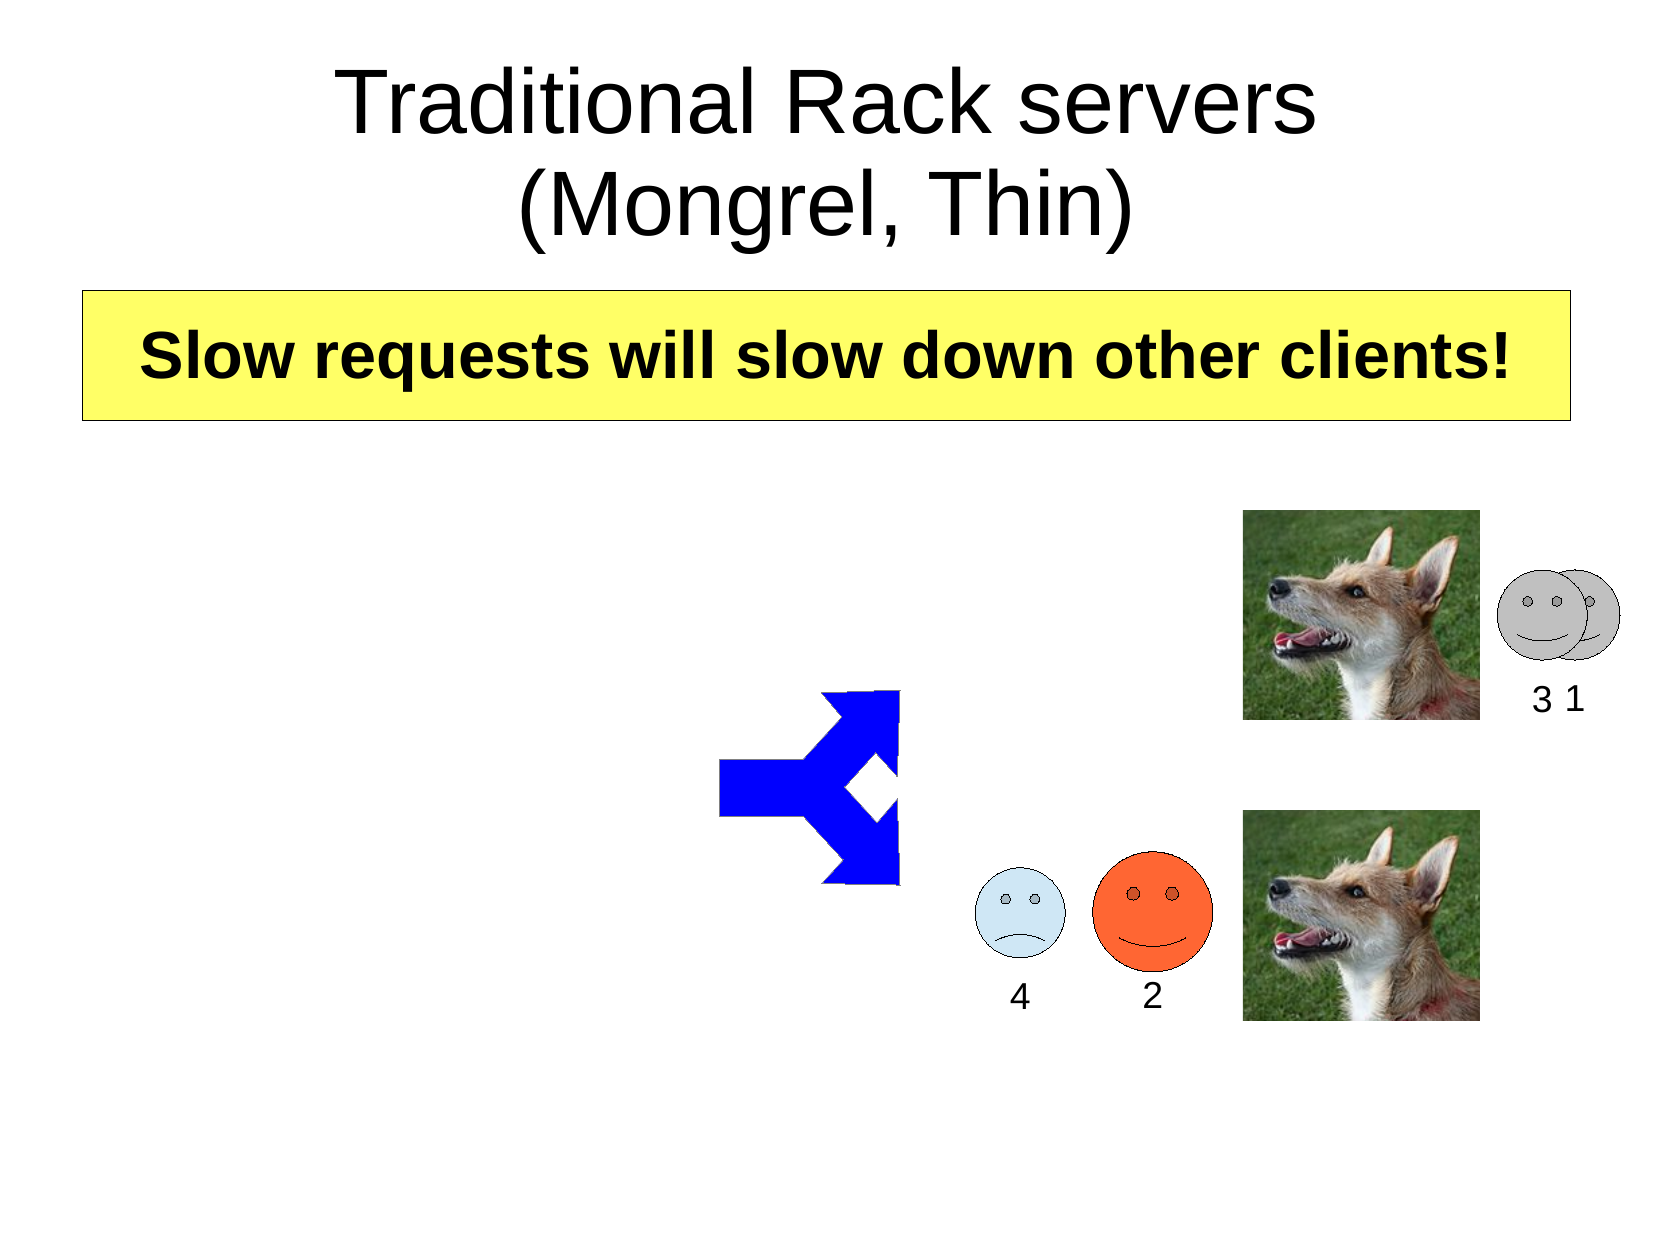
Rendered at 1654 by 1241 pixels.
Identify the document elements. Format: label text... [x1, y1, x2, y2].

picture [1242, 510, 1480, 720]
text_box 1 [1559, 569, 1621, 661]
title Traditional Rack servers (Mongrel, Thin) [82, 49, 1571, 257]
text_box 2 [1092, 851, 1213, 972]
list Slow requests will slow down other clients! [82, 290, 1571, 421]
text_box 3 [1497, 570, 1588, 661]
picture [1242, 810, 1480, 1021]
text_box 4 [975, 867, 1066, 958]
text_box [719, 690, 901, 886]
